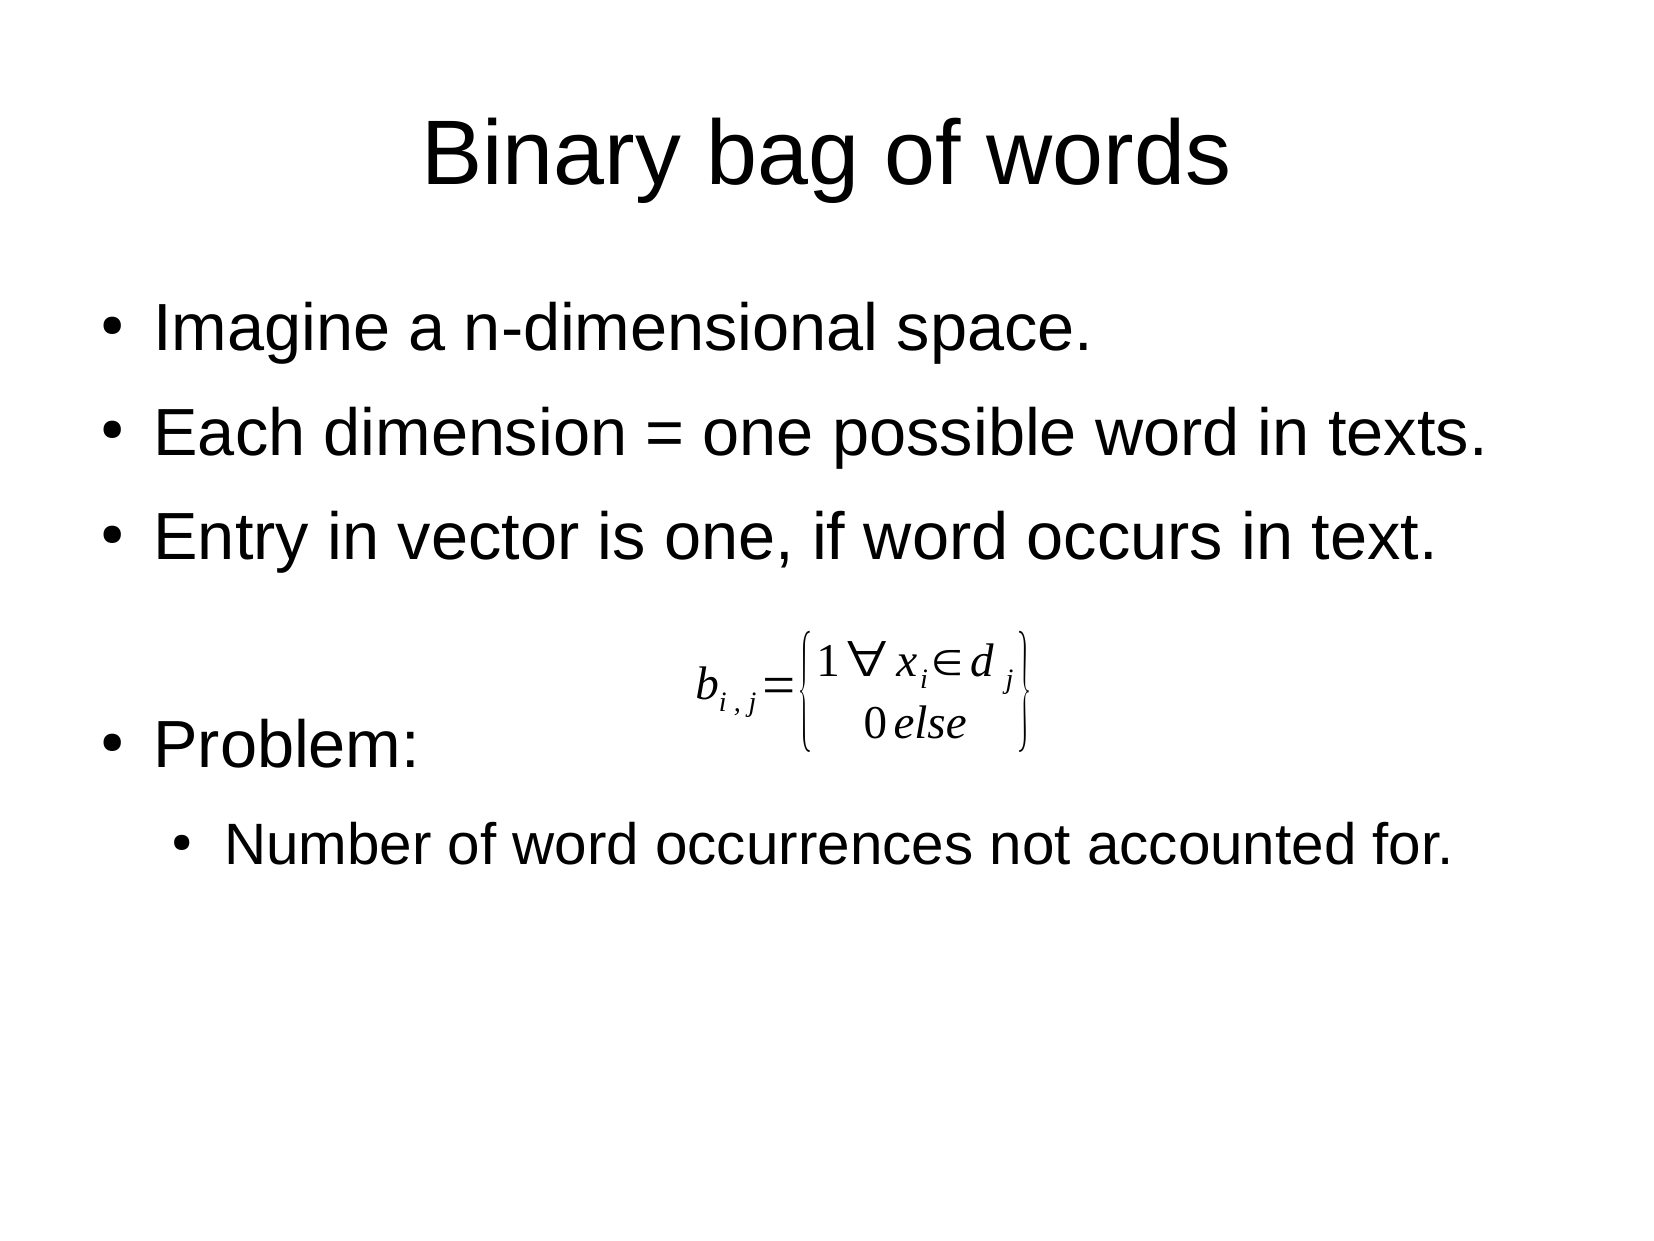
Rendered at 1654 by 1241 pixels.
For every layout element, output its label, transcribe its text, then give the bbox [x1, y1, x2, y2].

chart [683, 629, 1047, 755]
title Binary bag of words [82, 49, 1571, 257]
list Imagine a n-dimensional space. Each dimension = one possible word in texts. Entry in vector is one, if word occurs in text. Problem: Number of word occurrences not accounted for. [82, 290, 1571, 1094]
